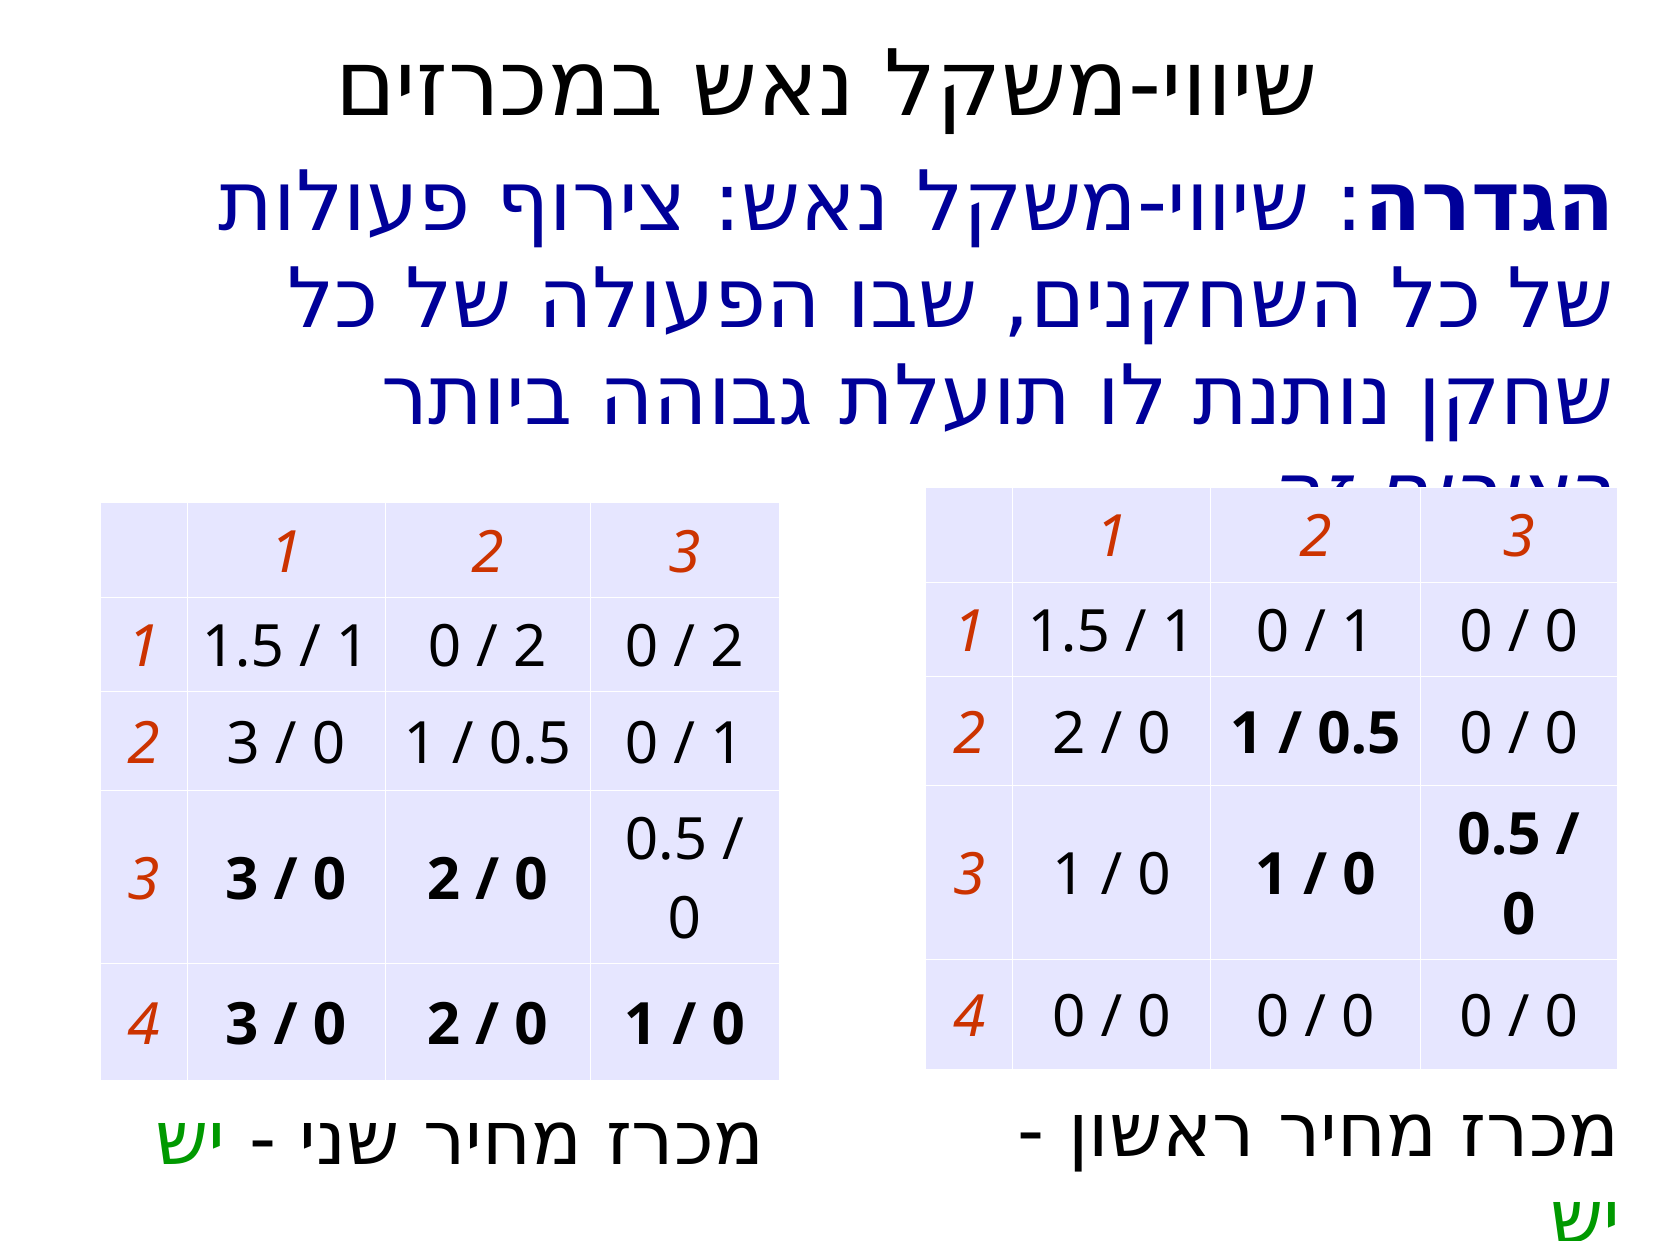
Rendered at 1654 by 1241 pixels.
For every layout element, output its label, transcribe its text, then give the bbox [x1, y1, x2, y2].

list הגדרה: שיווי-משקל נאש: צירוף פעולות של כל השחקנים, שבו הפעולה של כל שחקן נותנת לו תועלת גבוהה ביותר בצירוף זה. [127, 152, 1616, 451]
table_cell 4 [926, 960, 1012, 1069]
table_cell 0 / 0 [1211, 960, 1420, 1069]
table_cell 1 / 0 [1013, 786, 1210, 959]
table_cell 0 / 2 [386, 598, 590, 691]
table_cell 1.5 / 1 [188, 598, 385, 691]
table_cell 3 [101, 791, 187, 963]
table_header 1 [1013, 488, 1210, 582]
table_cell 1 / 0.5 [386, 692, 590, 790]
table_cell 2 / 0 [386, 964, 590, 1080]
table_cell 3 / 0 [188, 791, 385, 963]
table_cell 0 / 0 [1013, 960, 1210, 1069]
table_cell 1 [926, 583, 1012, 676]
table_header 1 [188, 503, 385, 597]
table_cell 1 [101, 598, 187, 691]
table_cell 1 / 0.5 [1211, 677, 1420, 785]
table_cell 2 / 0 [386, 791, 590, 963]
table_cell 3 / 0 [188, 692, 385, 790]
table_header [101, 503, 187, 597]
table_cell 0 / 0 [1421, 960, 1617, 1069]
table_cell 3 / 0 [188, 964, 385, 1080]
table_cell 3 [926, 786, 1012, 959]
table_cell 0 / 1 [1211, 583, 1420, 676]
table_header [926, 488, 1012, 582]
text_box מכרז מחיר ראשון - יש [930, 1079, 1636, 1186]
title שיווי-משקל נאש במכרזים [82, 32, 1571, 136]
table_cell 1.5 / 1 [1013, 583, 1210, 676]
table_header 2 [386, 503, 590, 597]
table_cell 0 / 0 [1421, 677, 1617, 785]
table_cell 4 [101, 964, 187, 1080]
table_header 2 [1211, 488, 1420, 582]
table_header 3 [591, 503, 779, 597]
table_cell 1 / 0 [591, 964, 779, 1080]
table_cell 2 [926, 677, 1012, 785]
table_cell 0 / 1 [591, 692, 779, 790]
table_cell 0.5 / 0 [1421, 786, 1617, 959]
text_box מכרז מחיר שני - יש [72, 1087, 781, 1186]
table_cell 2 / 0 [1013, 677, 1210, 785]
table_cell 0 / 2 [591, 598, 779, 691]
table_cell 0.5 / 0 [591, 791, 779, 963]
table_cell 0 / 0 [1421, 583, 1617, 676]
table_cell 2 [101, 692, 187, 790]
table_cell 1 / 0 [1211, 786, 1420, 959]
table_header 3 [1421, 488, 1617, 582]
